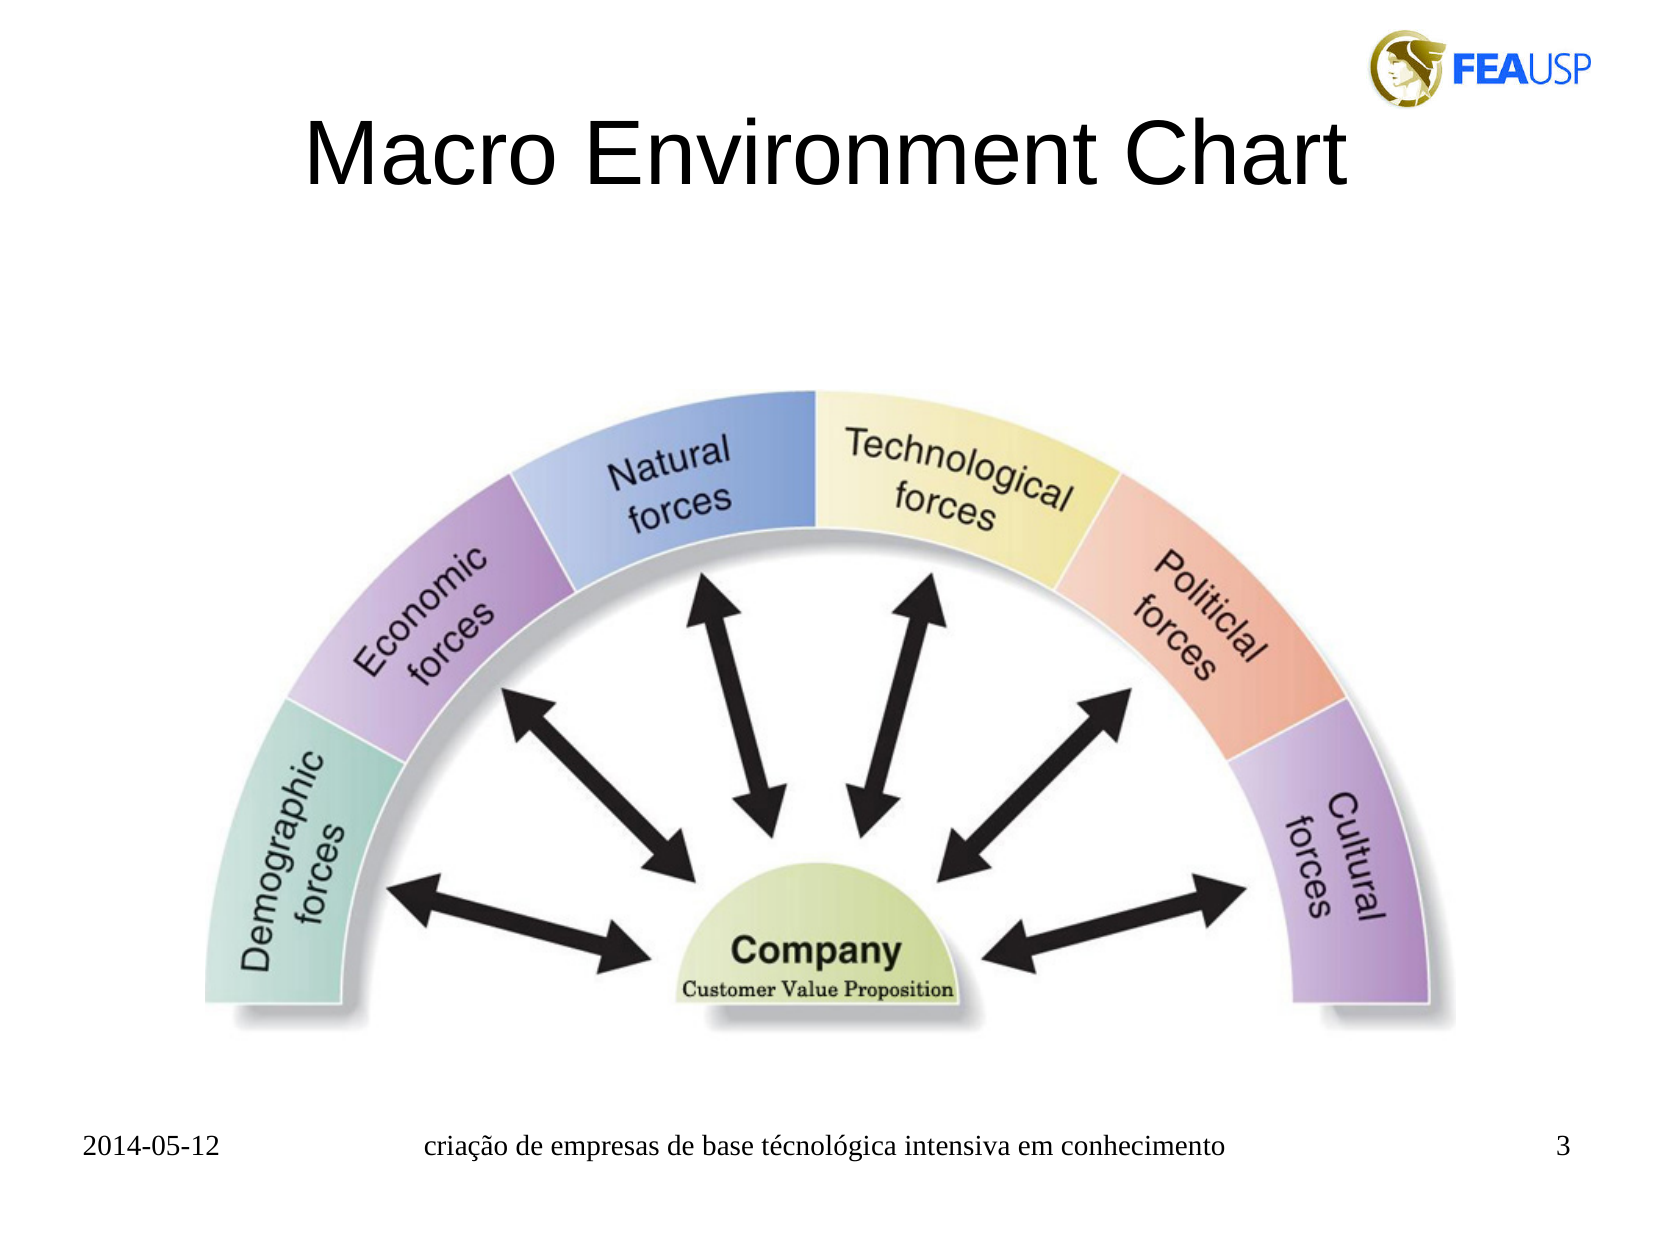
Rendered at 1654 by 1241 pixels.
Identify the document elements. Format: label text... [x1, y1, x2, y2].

picture [205, 389, 1456, 1056]
picture [1366, 29, 1591, 110]
title Macro Environment Chart [82, 49, 1571, 257]
